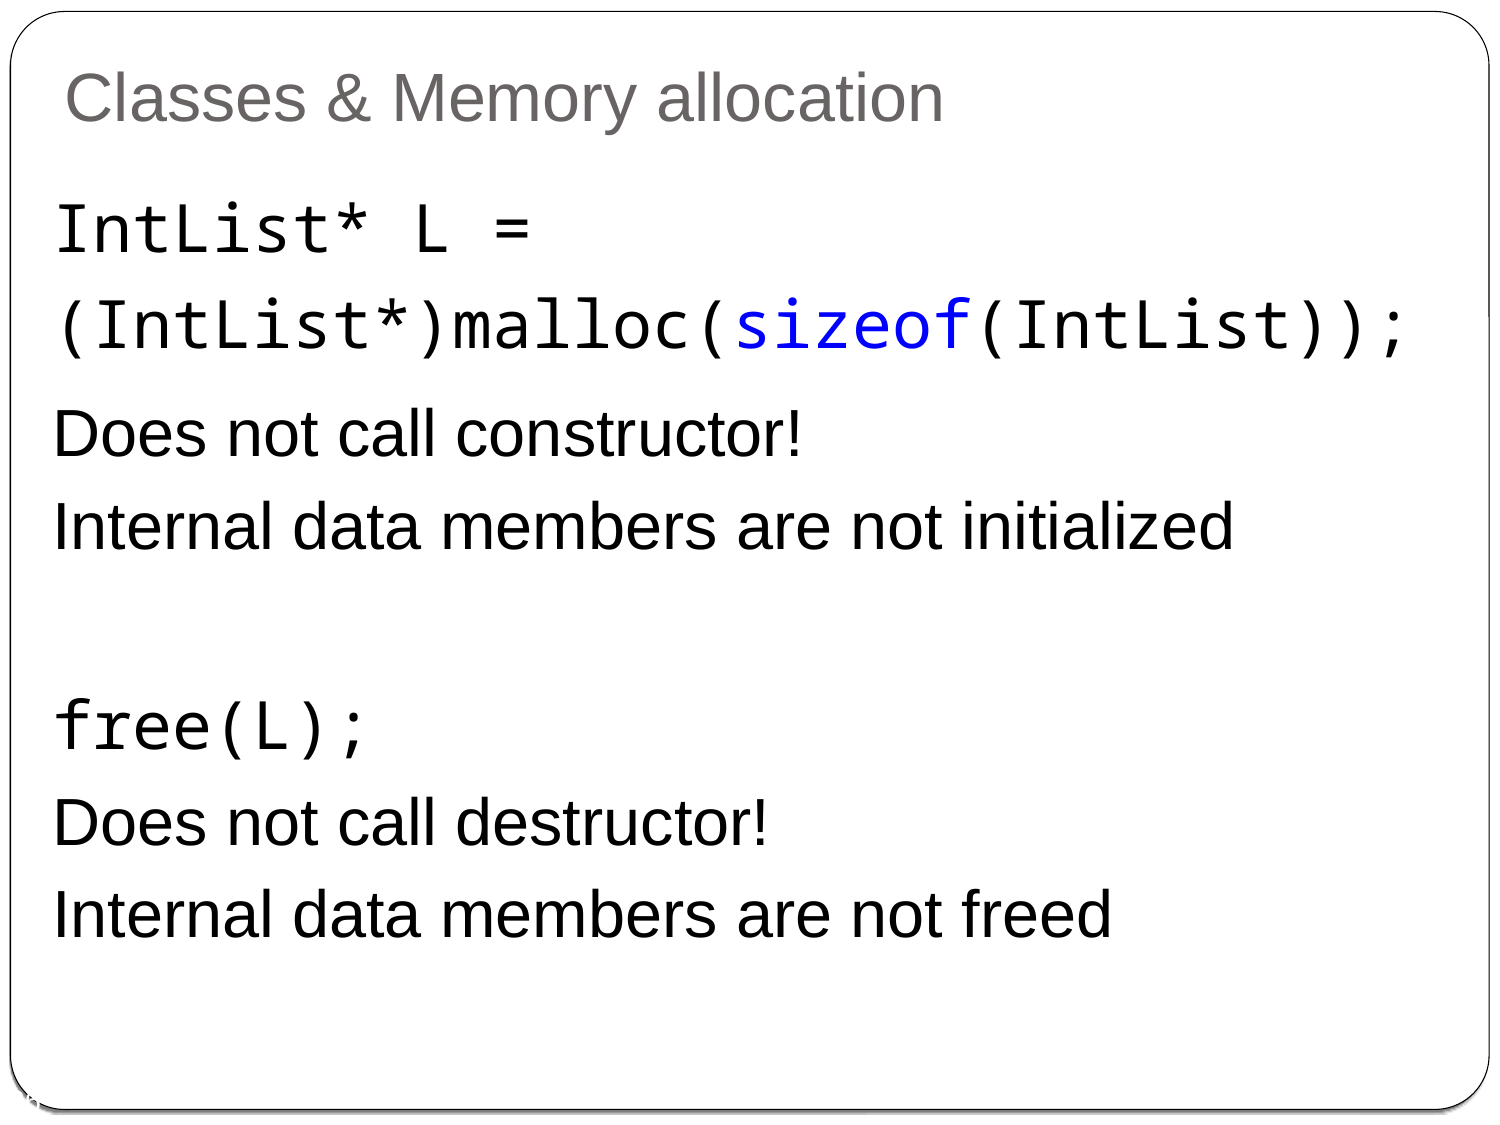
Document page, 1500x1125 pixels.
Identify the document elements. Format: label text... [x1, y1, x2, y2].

slide_number <number> [0, 1074, 50, 1125]
title Classes & Memory allocation [50, 45, 1450, 150]
list IntList* L = (IntList*)malloc(sizeof(IntList)); Does not call constructor! Internal data members are not initialized free(L); Does not call destructor! Internal data members are not freed [37, 162, 1463, 1088]
